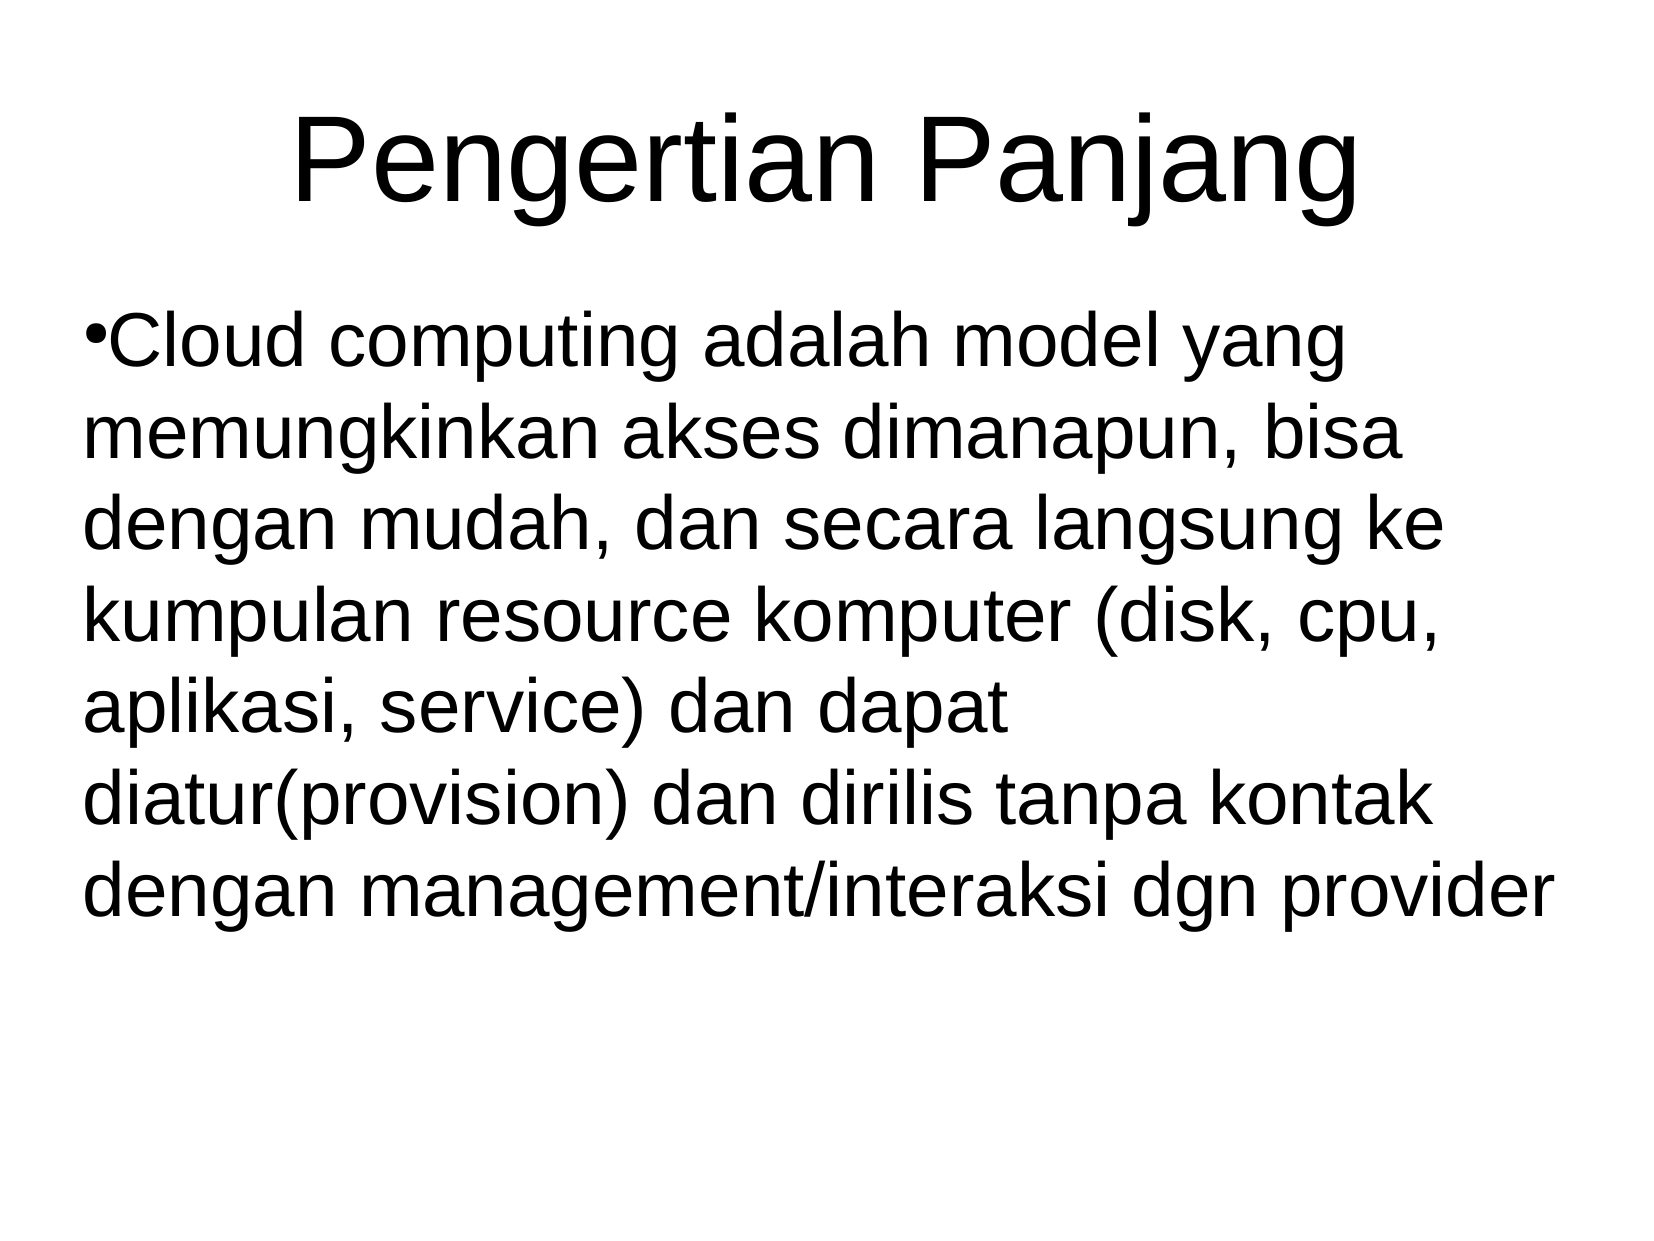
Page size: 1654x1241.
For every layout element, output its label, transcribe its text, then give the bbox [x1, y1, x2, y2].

list Cloud computing adalah model yang memungkinkan akses dimanapun, bisa dengan mudah, dan secara langsung ke kumpulan resource komputer (disk, cpu, aplikasi, service) dan dapat diatur(provision) dan dirilis tanpa kontak dengan management/interaksi dgn provider [82, 290, 1571, 1010]
title Pengertian Panjang [82, 49, 1571, 257]
